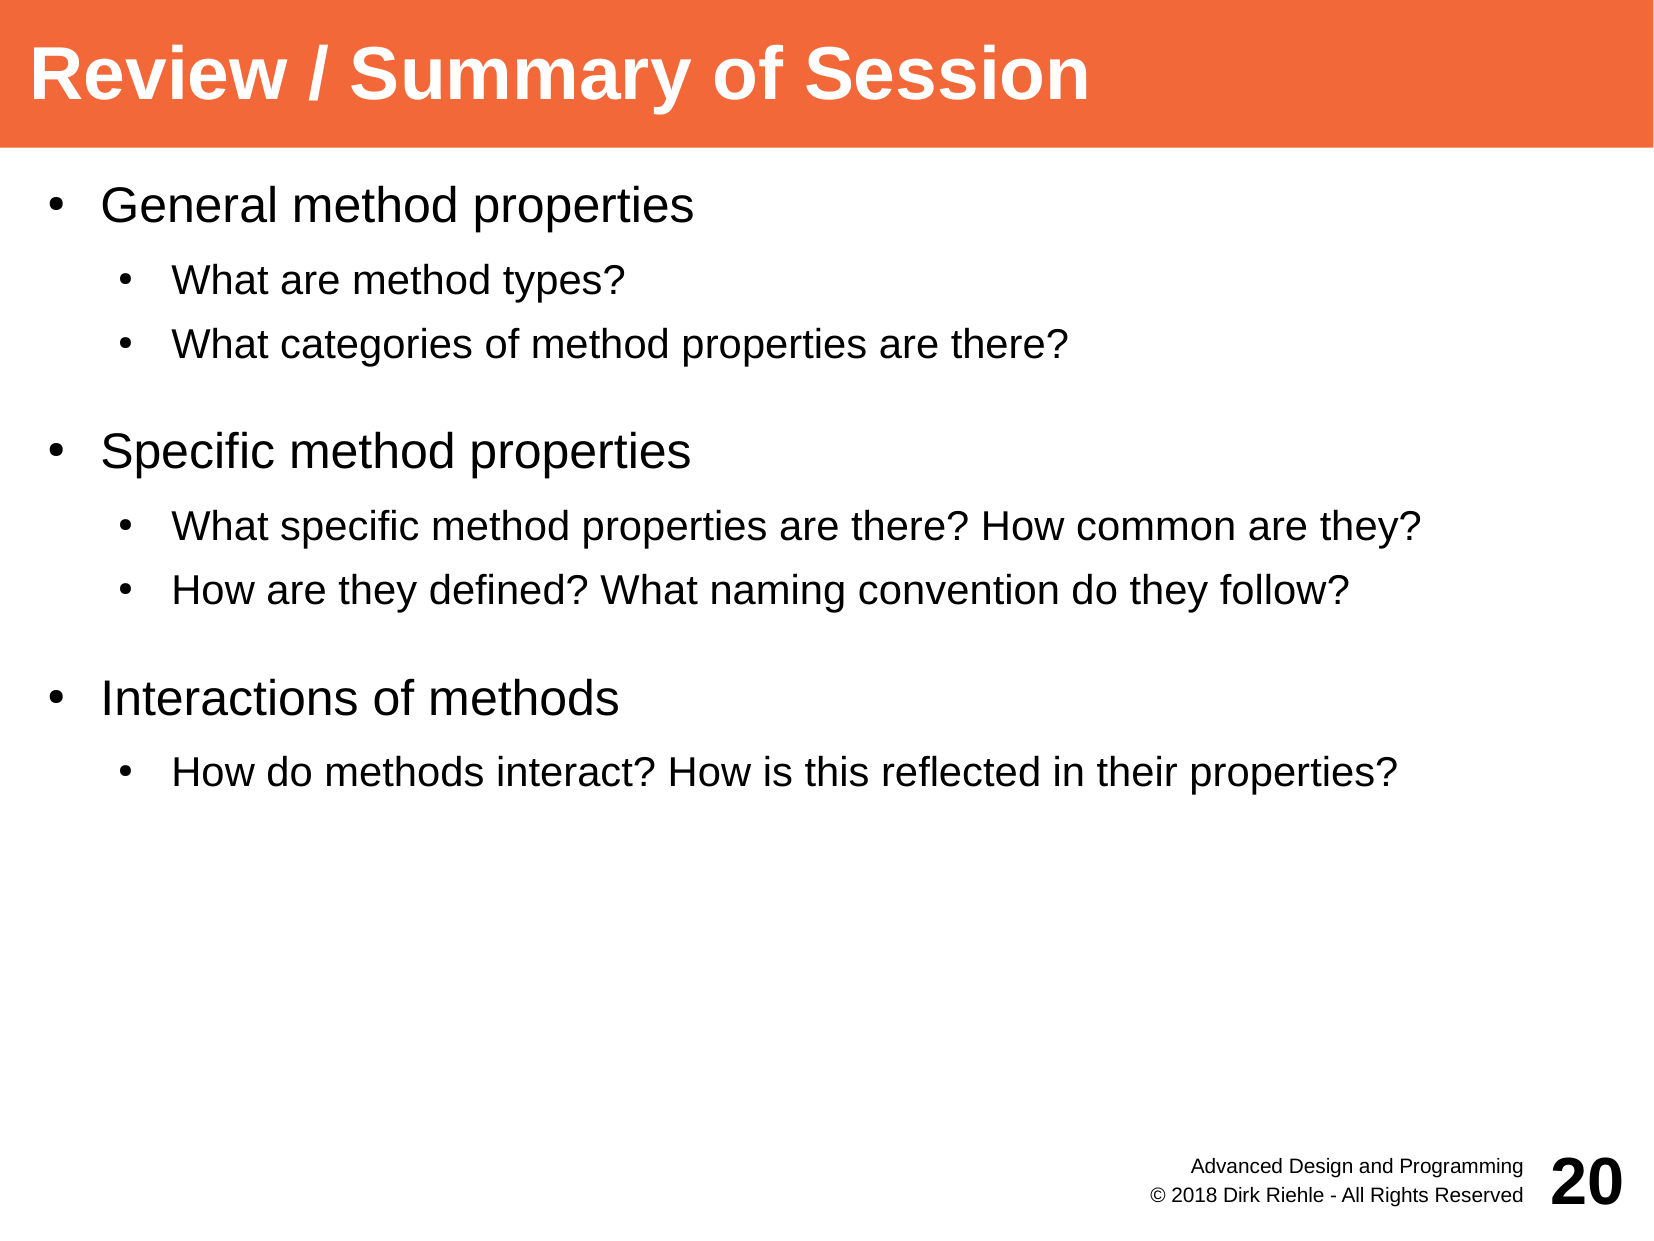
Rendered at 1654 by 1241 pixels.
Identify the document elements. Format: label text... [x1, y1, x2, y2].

title Review / Summary of Session [0, 0, 1654, 148]
list General method properties What are method types? What categories of method properties are there? Specific method properties What specific method properties are there? How common are they? How are they defined? What naming convention do they follow? Interactions of methods How do methods interact? How is this reflected in their properties? [29, 177, 1625, 1063]
